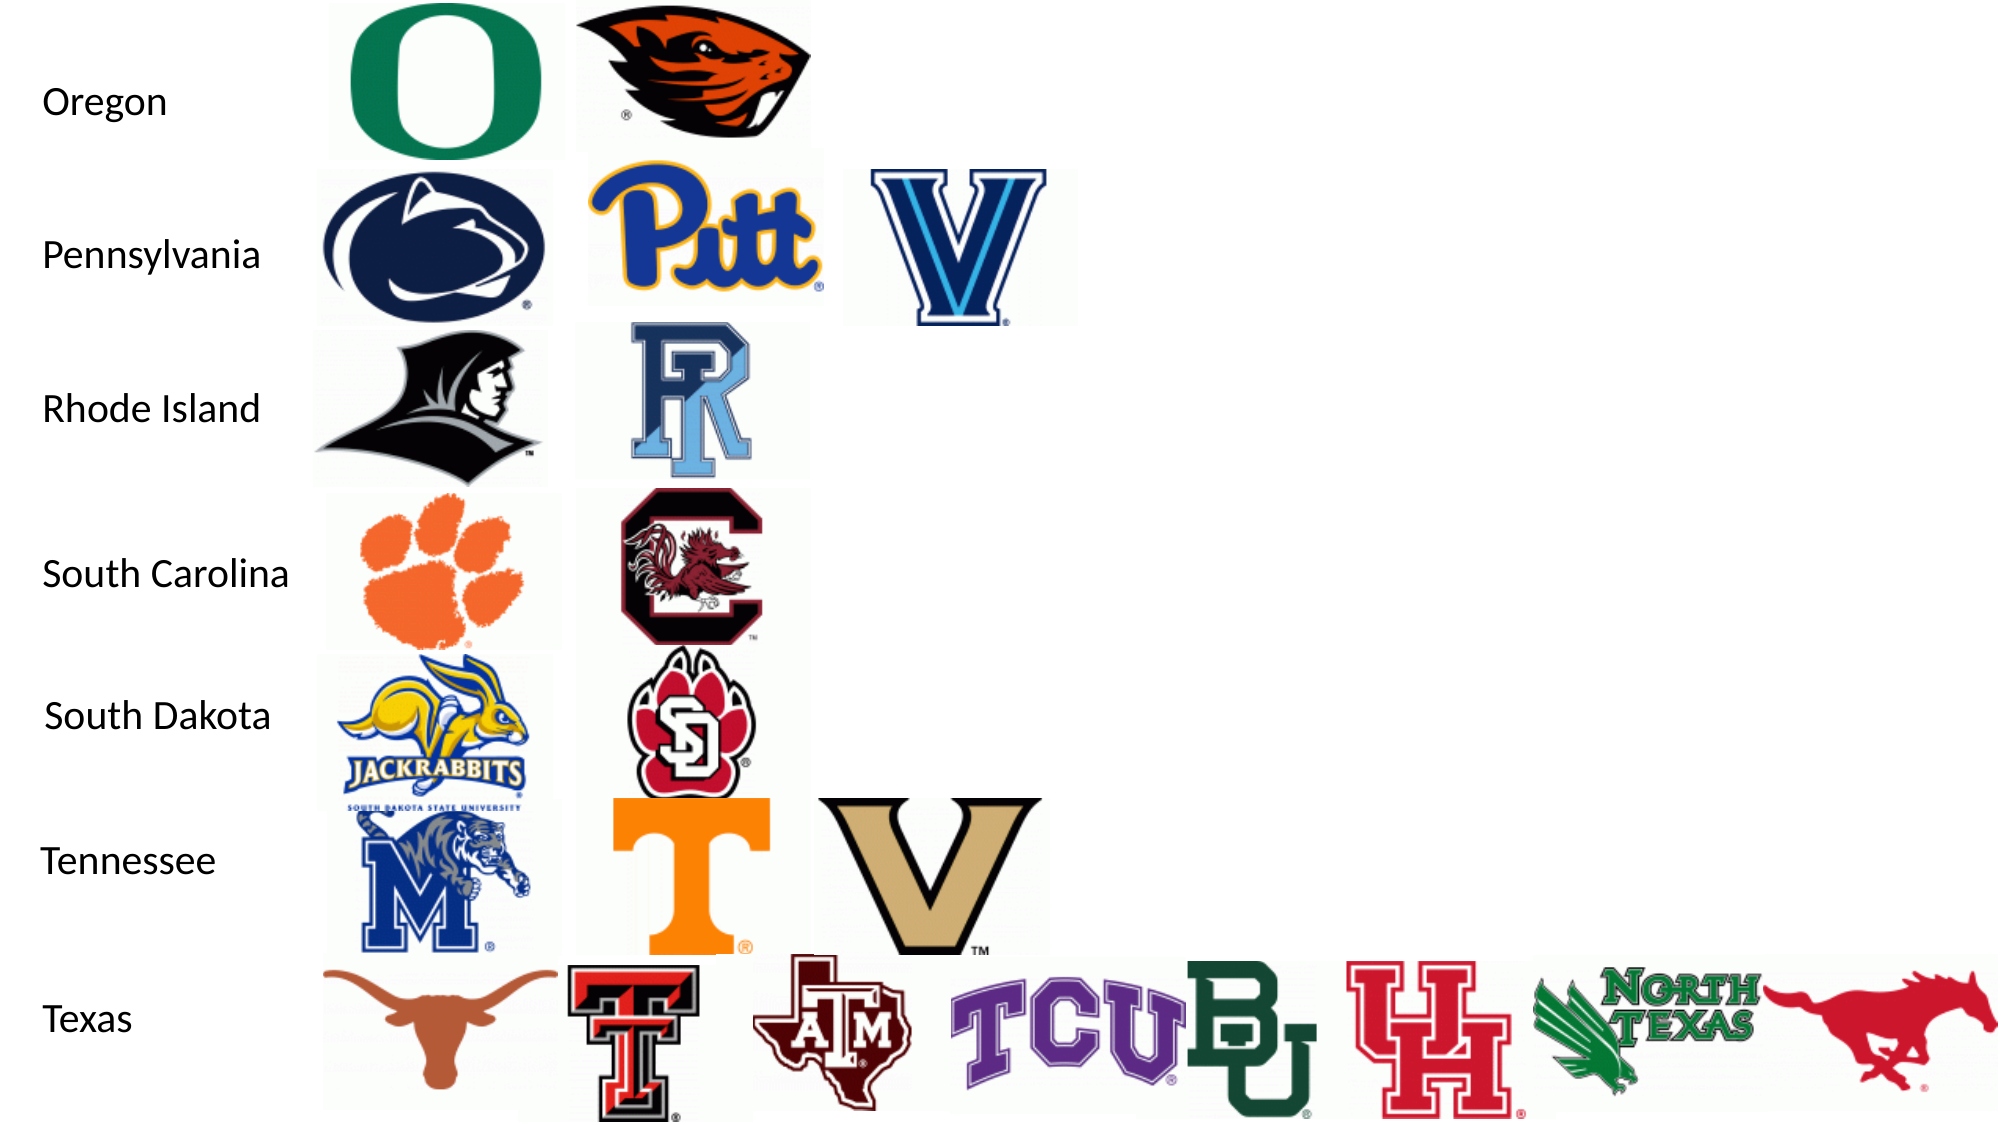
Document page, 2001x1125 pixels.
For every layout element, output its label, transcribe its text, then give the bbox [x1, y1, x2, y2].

picture [317, 169, 553, 326]
text_box Pennsylvania [27, 219, 317, 285]
picture [575, 322, 810, 480]
picture [843, 169, 1078, 326]
text_box South Carolina [27, 538, 326, 604]
picture [317, 488, 1998, 1122]
picture [329, 3, 565, 160]
text_box South Dakota [29, 680, 306, 746]
text_box Rhode Island [27, 373, 313, 439]
text_box Oregon [27, 66, 233, 132]
picture [576, 0, 824, 306]
text_box Tennessee [25, 825, 325, 891]
picture [326, 493, 562, 650]
text_box Texas [27, 983, 169, 1049]
picture [313, 330, 548, 487]
